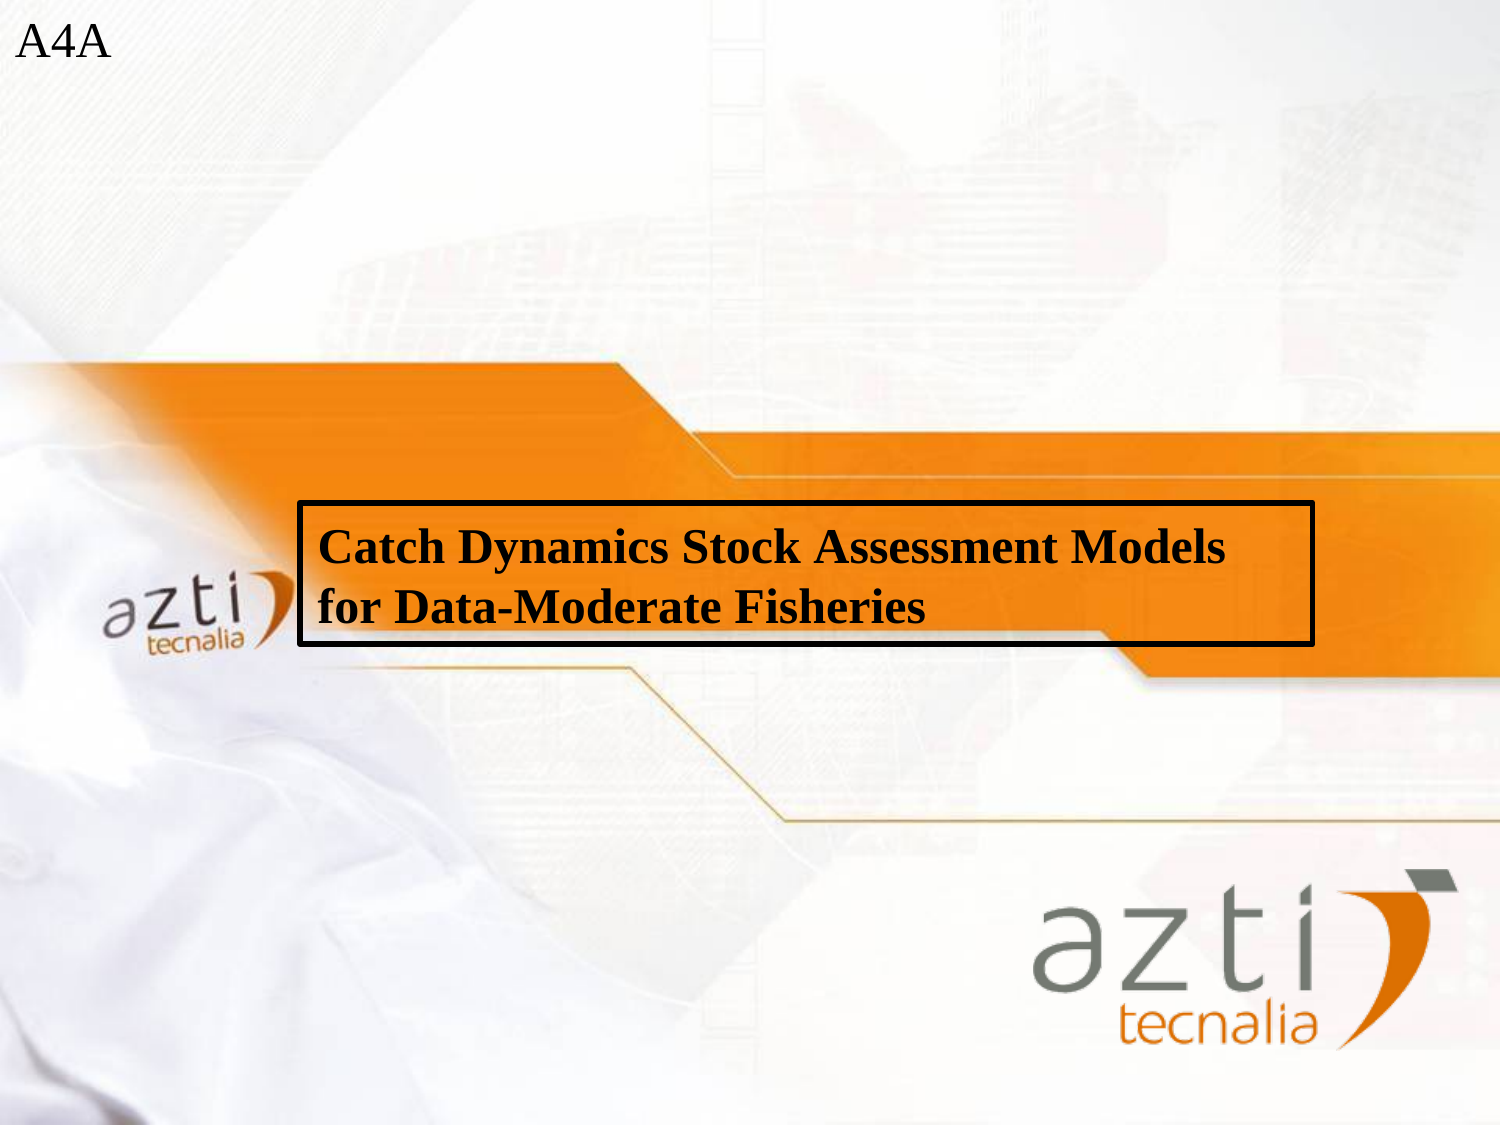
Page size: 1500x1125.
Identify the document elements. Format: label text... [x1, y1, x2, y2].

text_box Catch Dynamics Stock Assessment Models for Data-Moderate Fisheries [299, 502, 1313, 645]
picture [0, 0, 1500, 1125]
